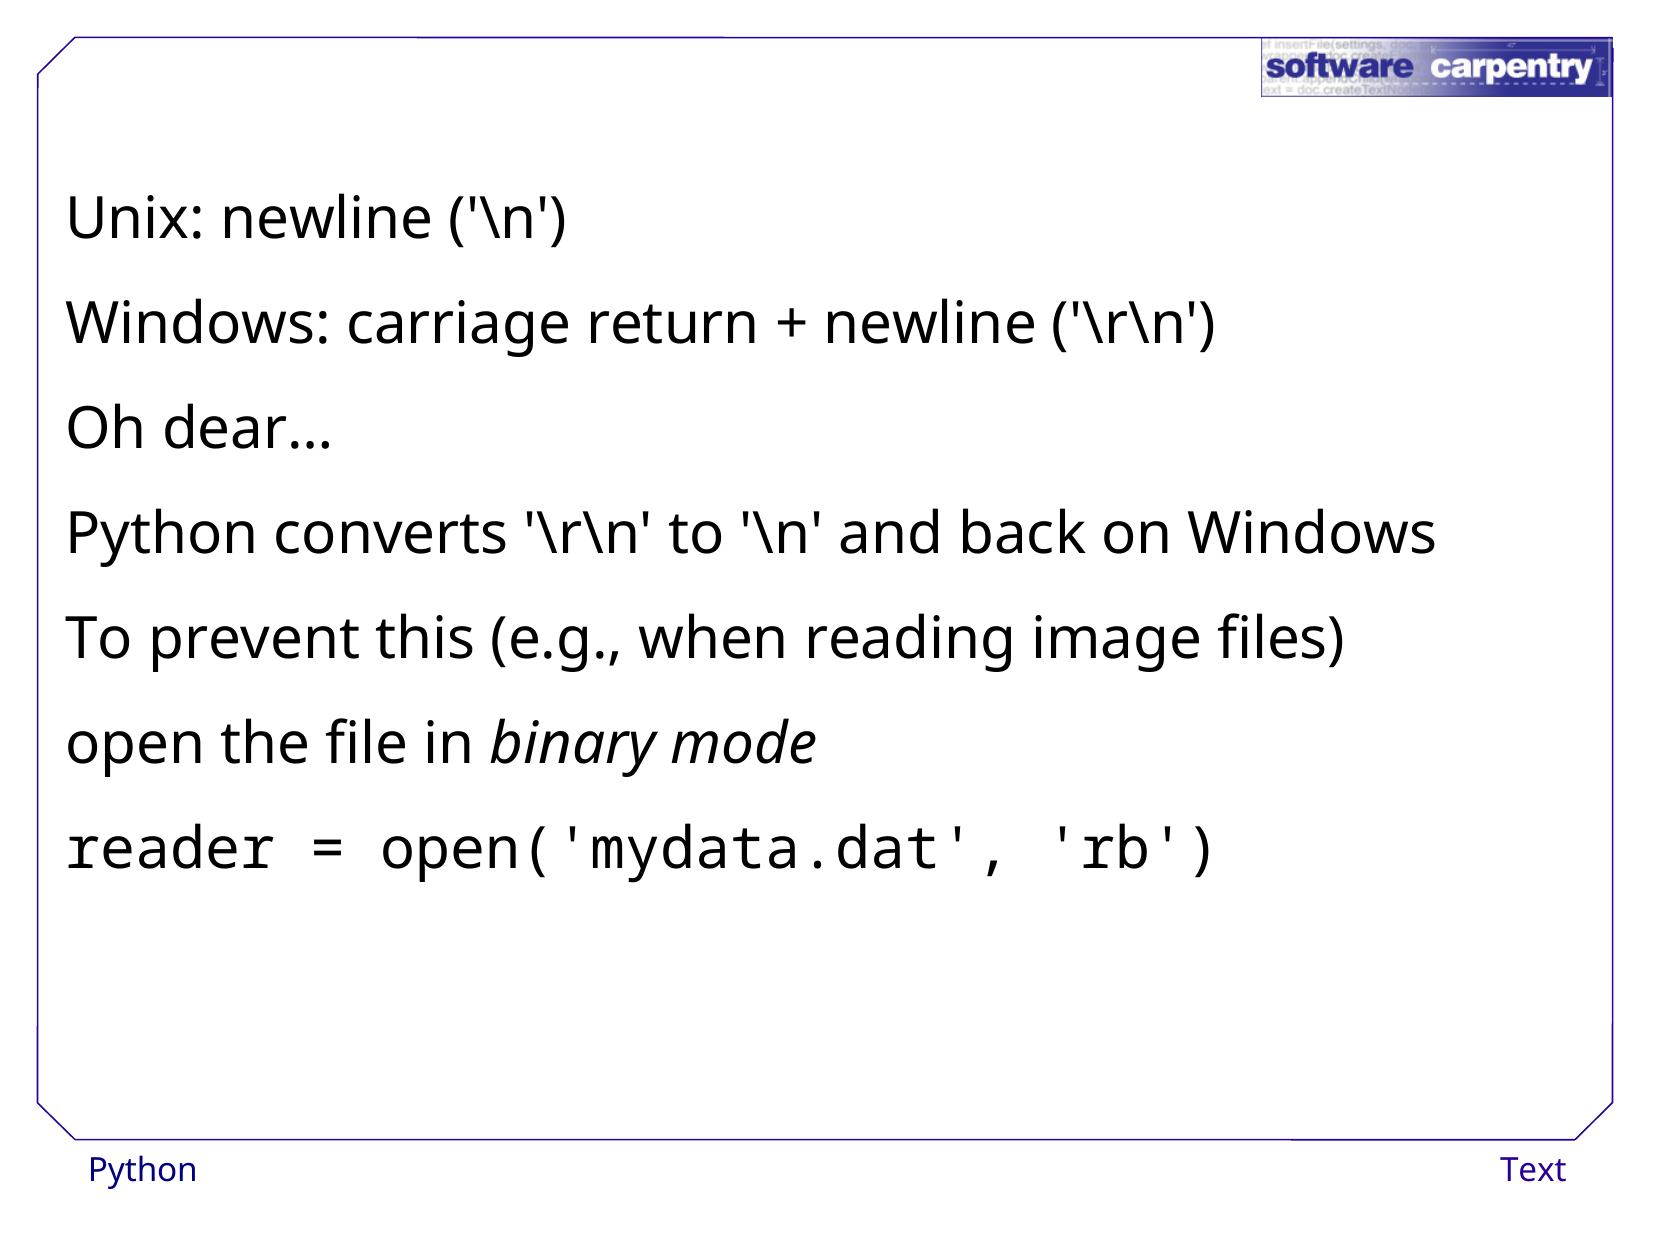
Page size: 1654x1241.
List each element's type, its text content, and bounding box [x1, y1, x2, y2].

picture [1261, 39, 1613, 97]
text_box Unix: newline ('\n') Windows: carriage return + newline ('\r\n') Oh dear… Python converts '\r\n' to '\n' and back on Windows To prevent this (e.g., when reading image files) open the file in binary mode reader = open('mydata.dat', 'rb') [50, 138, 1603, 889]
